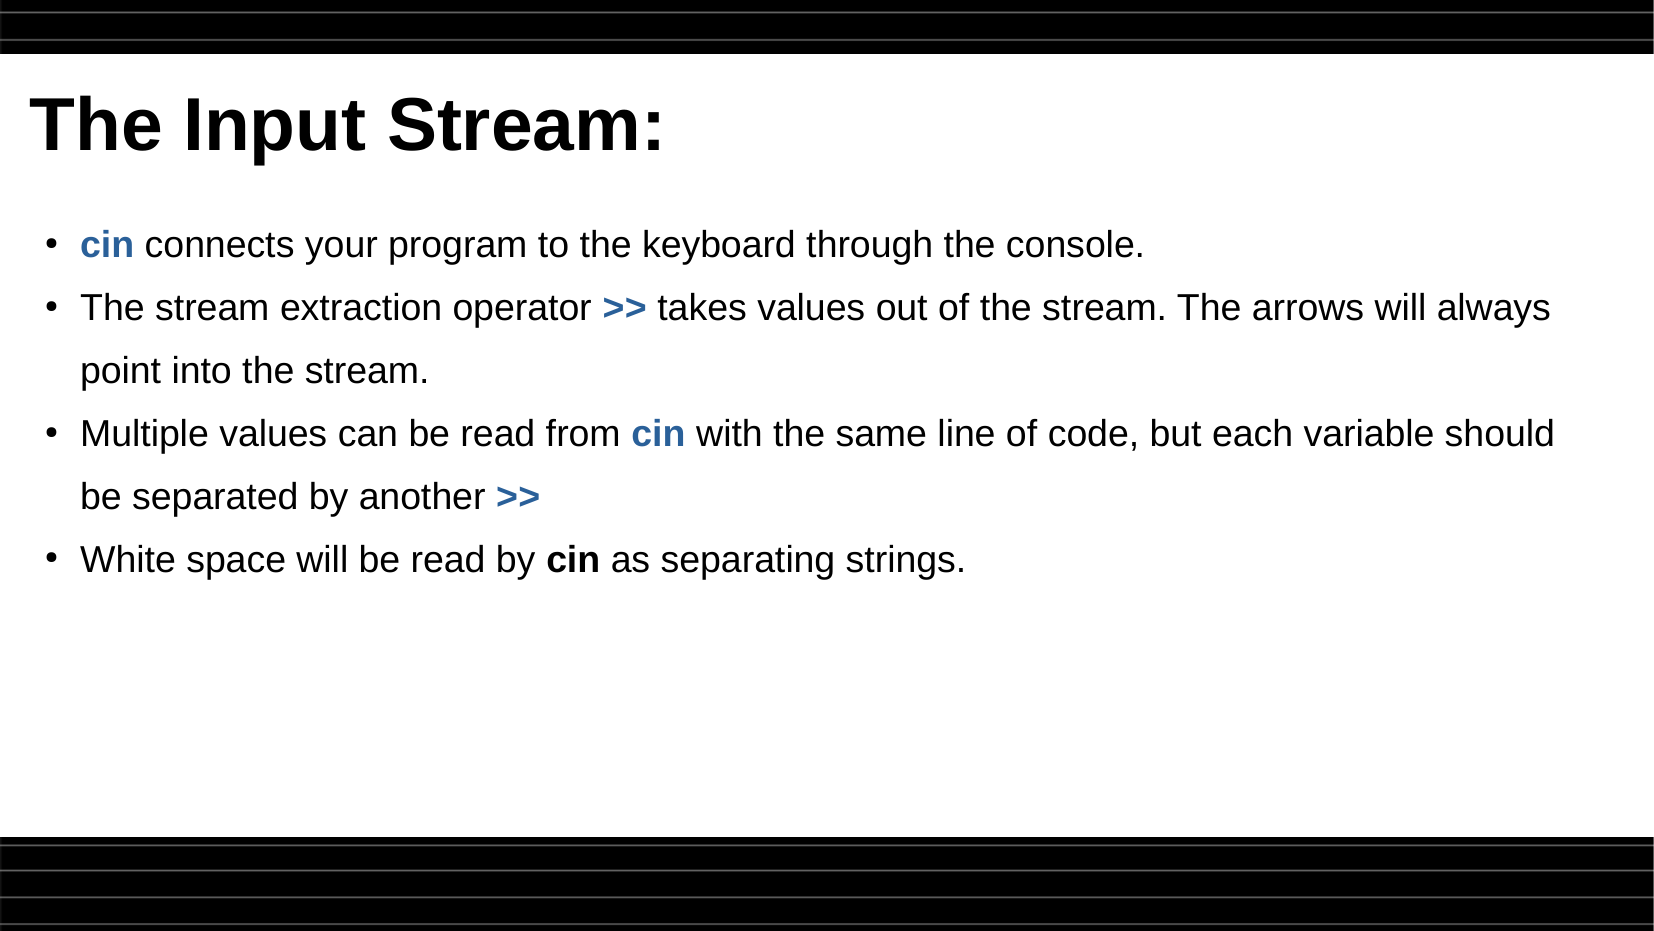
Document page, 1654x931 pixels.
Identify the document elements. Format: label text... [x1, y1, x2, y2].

text_box The Input Stream: [15, 75, 1591, 174]
picture [0, 0, 1654, 54]
picture [0, 837, 1654, 931]
text_box cin connects your program to the keyboard through the console. The stream extraction operator >> takes values out of the stream. The arrows will always point into the stream. Multiple values can be read from cin with the same line of code, but each variable should be separated by another >> White space will be read by cin as separating strings. [30, 195, 1576, 714]
